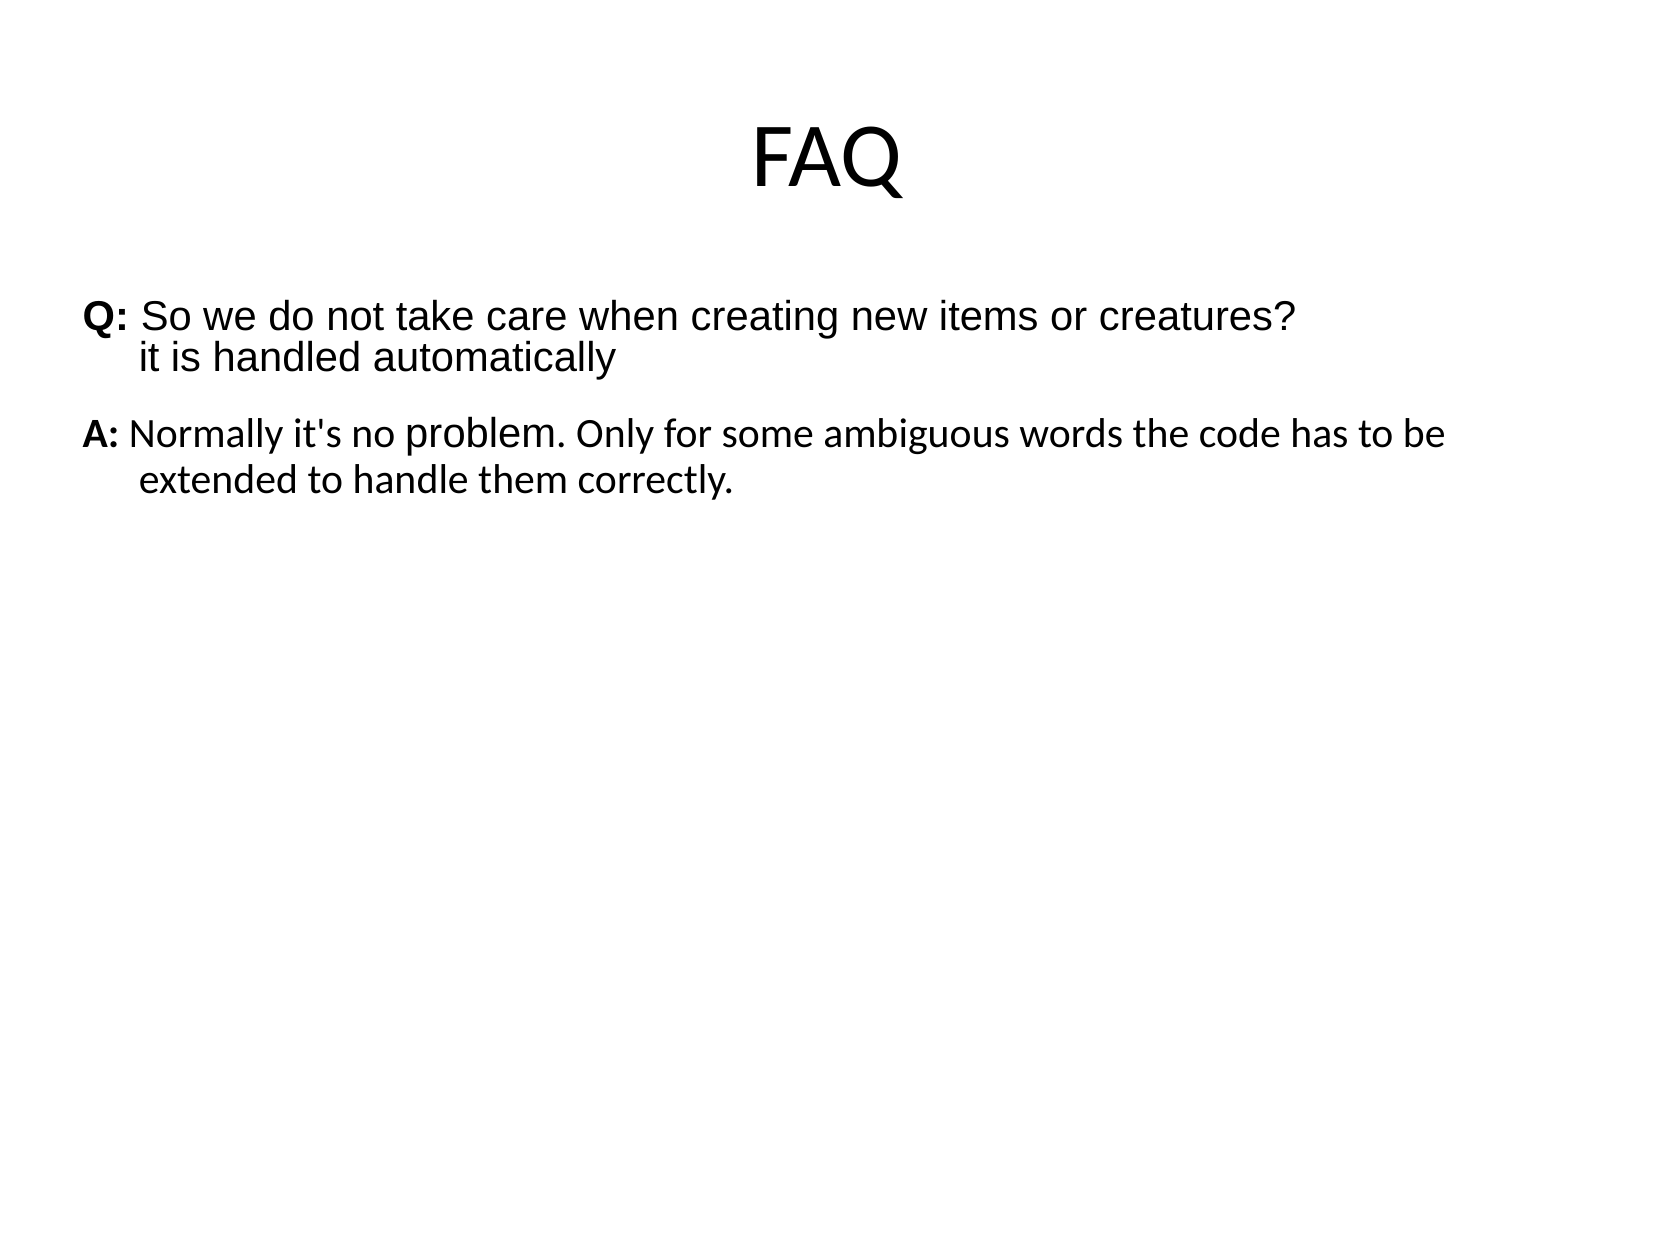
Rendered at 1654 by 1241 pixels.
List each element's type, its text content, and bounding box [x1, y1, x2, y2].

text_box FAQ [82, 49, 1571, 257]
text_box Q: So we do not take care when creating new items or creatures? it is handled automatically A: Normally it's no problem. Only for some ambiguous words the code has to be extended to handle them correctly. [82, 290, 1571, 1070]
